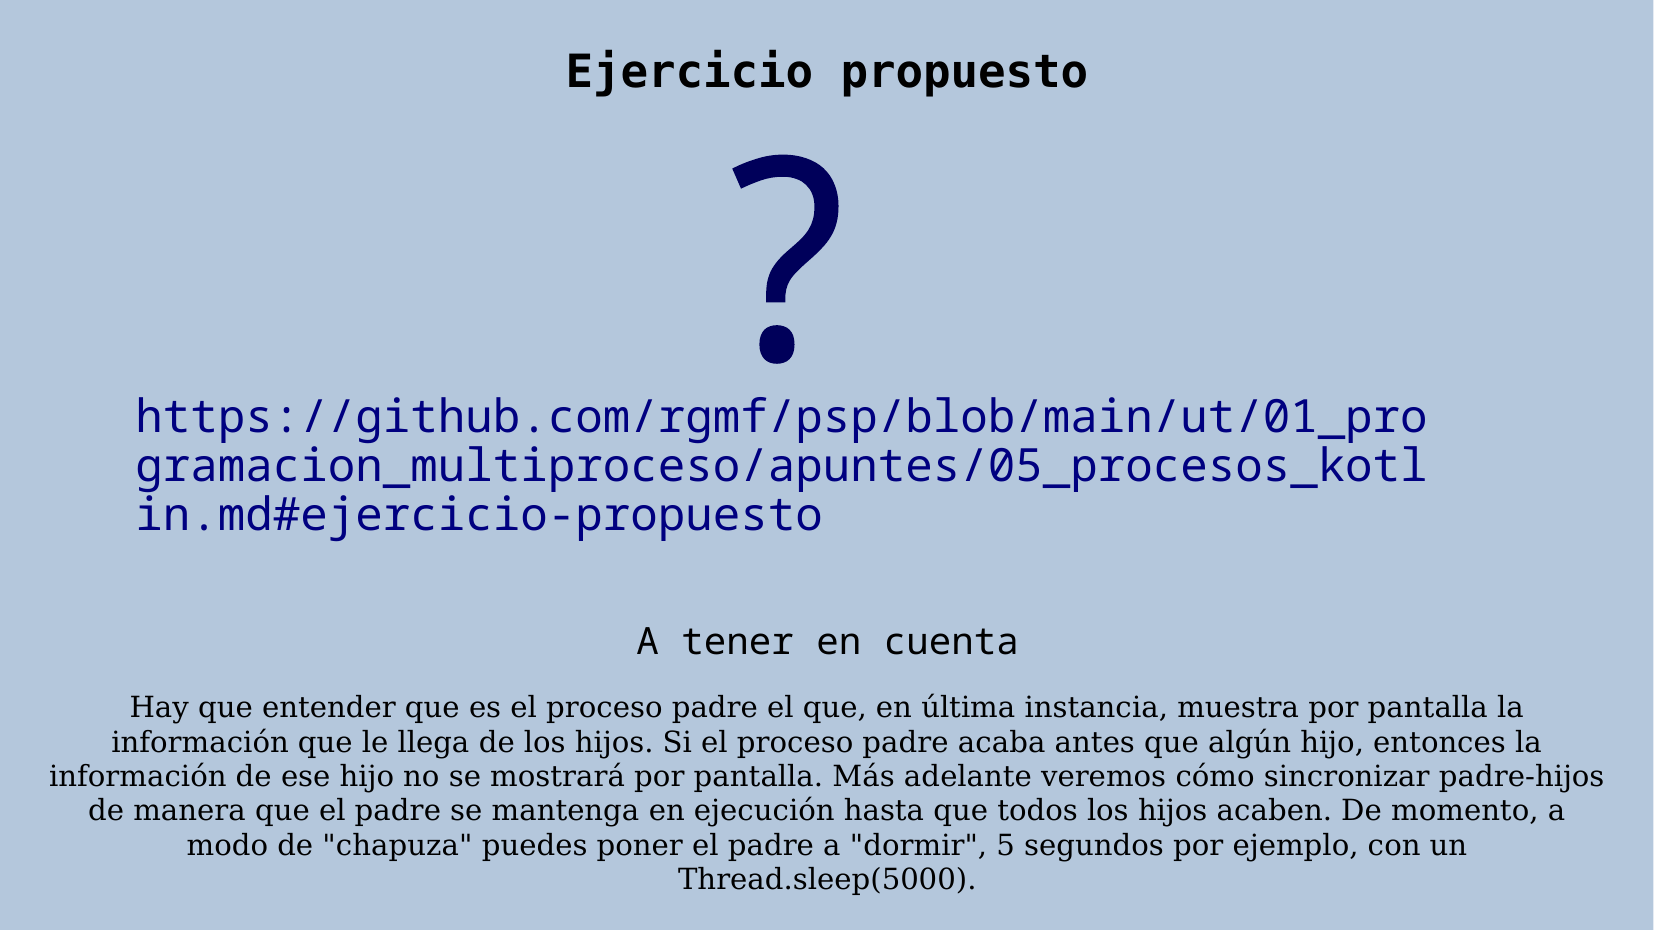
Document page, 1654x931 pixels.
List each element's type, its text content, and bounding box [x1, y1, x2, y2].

text_box A tener en cuenta Hay que entender que es el proceso padre el que, en última instancia, muestra por pantalla la información que le llega de los hijos. Si el proceso padre acaba antes que algún hijo, entonces la información de ese hijo no se mostrará por pantalla. Más adelante veremos cómo sincronizar padre-hijos de manera que el padre se mantenga en ejecución hasta que todos los hijos acaben. De momento, a modo de "chapuza" puedes poner el padre a "dormir", 5 segundos por ejemplo, con un Thread.sleep(5000). [30, 607, 1626, 899]
picture [724, 146, 847, 368]
title Ejercicio propuesto [82, 13, 1571, 130]
text_box https://github.com/rgmf/psp/blob/main/ut/01_programacion_multiproceso/apuntes/05_procesos_kotlin.md#ejercicio-propuesto [135, 392, 1447, 524]
